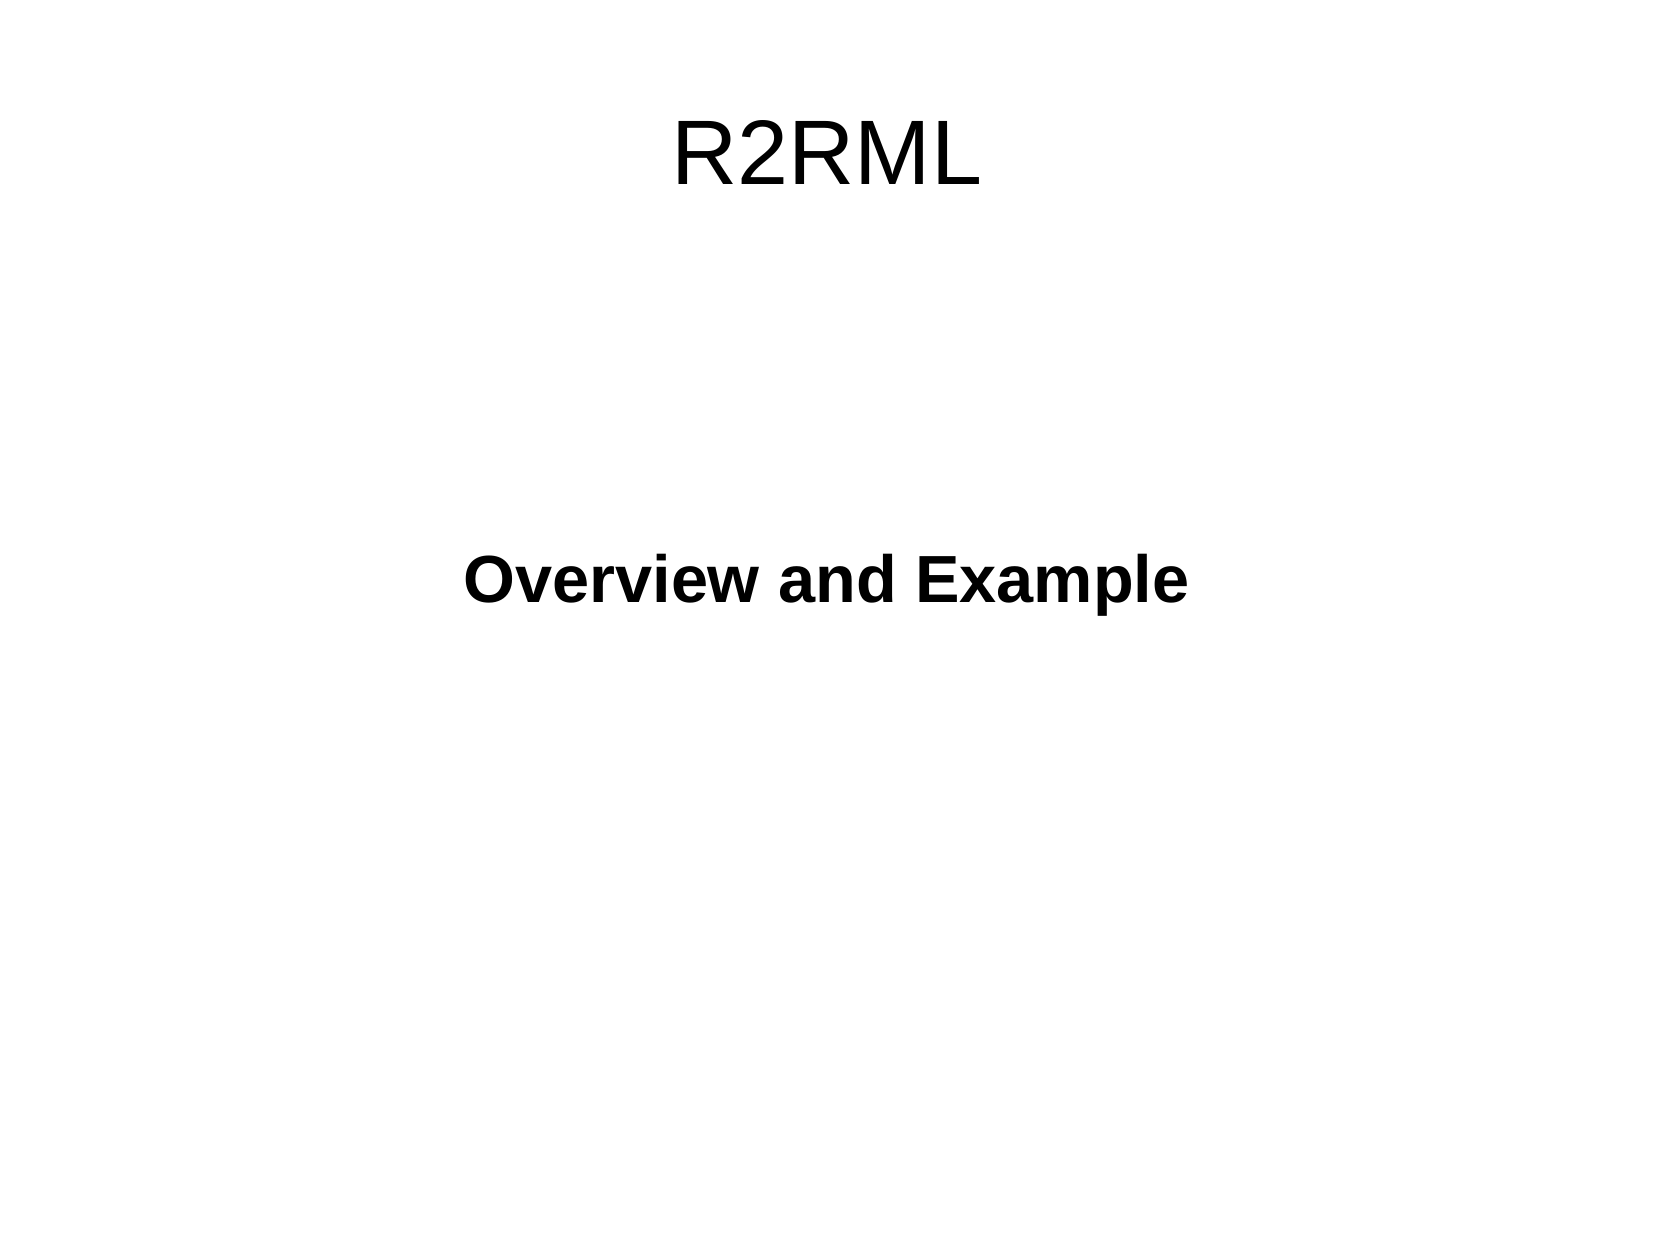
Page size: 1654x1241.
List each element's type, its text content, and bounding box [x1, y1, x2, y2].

title R2RML [82, 56, 1571, 250]
subtitle Overview and Example [82, 250, 1571, 1102]
